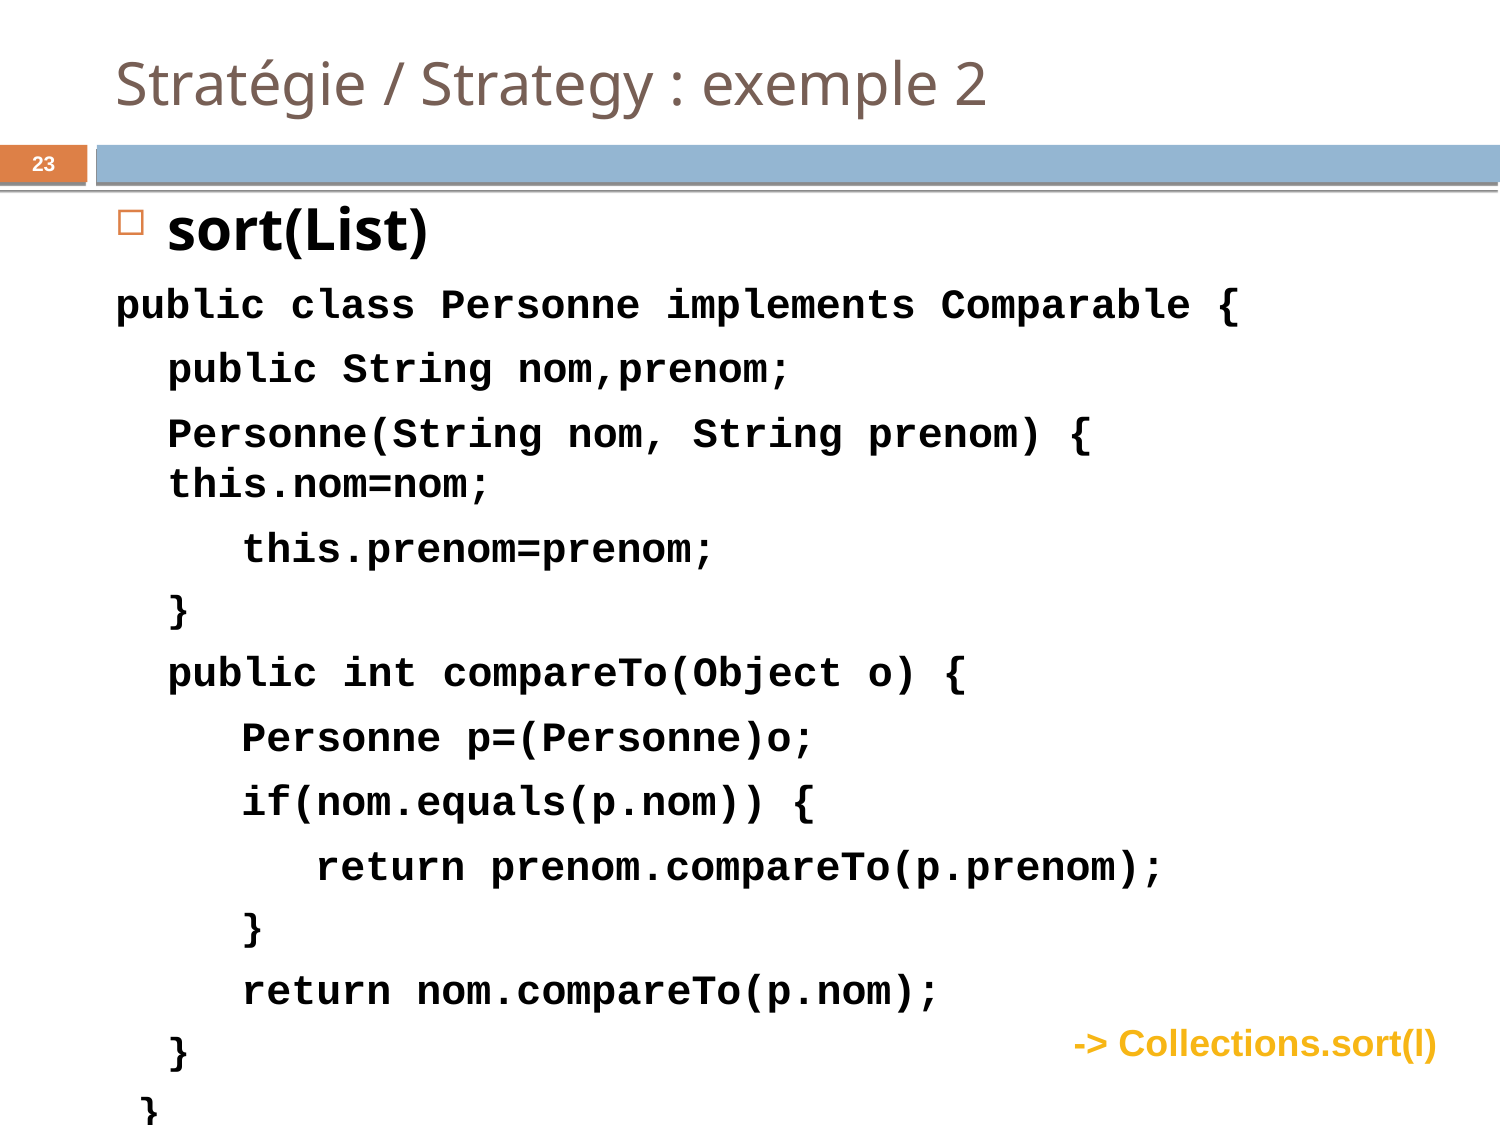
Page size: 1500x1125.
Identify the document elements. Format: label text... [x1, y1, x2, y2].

text_box -> Collections.sort(l) [1058, 1011, 1453, 1072]
list sort(List) public class Personne implements Comparable { public String nom,prenom; Personne(String nom, String prenom) { this.nom=nom; this.prenom=prenom; } public int compareTo(Object o) { Personne p=(Personne)o; if(nom.equals(p.nom)) { return prenom.compareTo(p.prenom); } return nom.compareTo(p.nom); } } [100, 184, 1410, 1125]
title Stratégie / Strategy : exemple 2 [100, 37, 1438, 126]
slide_number <numéro> [0, 143, 88, 184]
